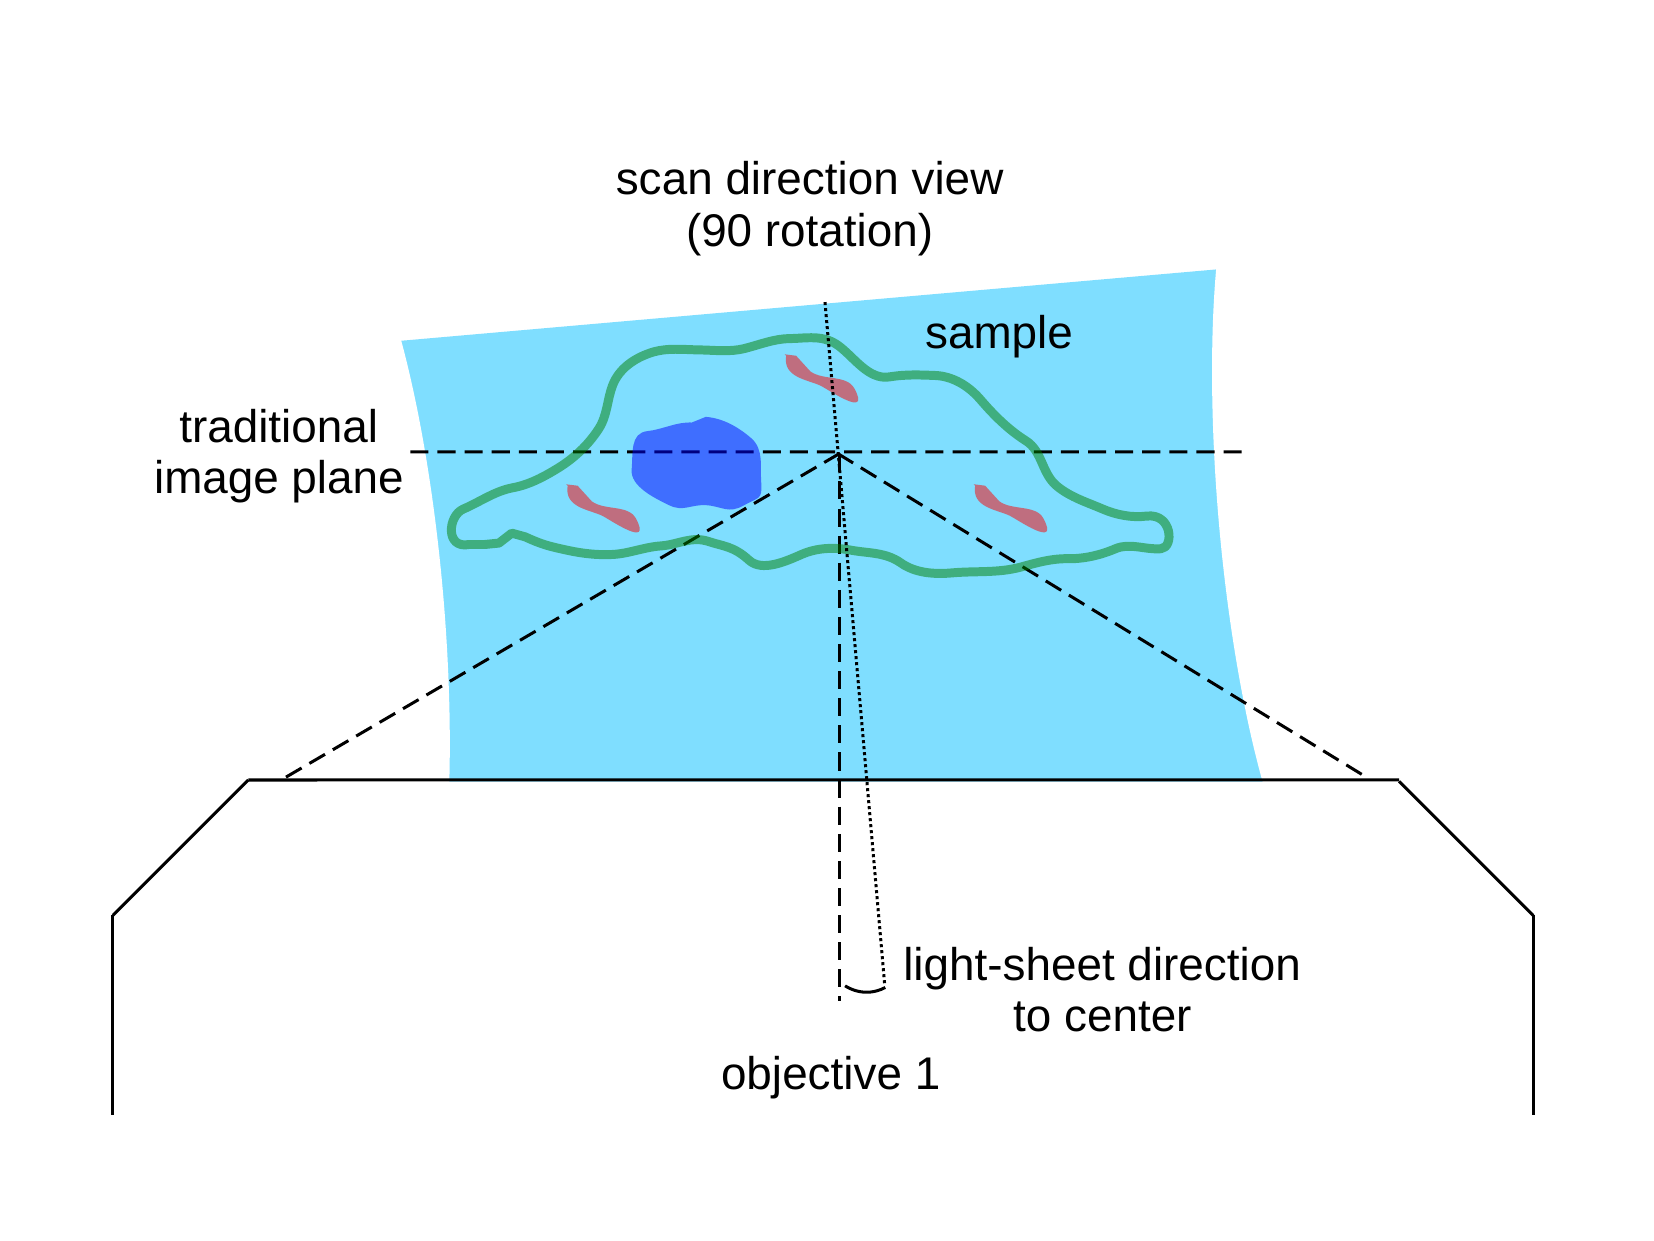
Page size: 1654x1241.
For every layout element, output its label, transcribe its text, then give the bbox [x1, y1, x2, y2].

text_box sample [882, 299, 1116, 381]
text_box light-sheet direction to center [888, 931, 1317, 1100]
text_box [0, 0, 1654, 1238]
text_box traditional image plane [132, 393, 426, 614]
text_box objective 1 [640, 1040, 1021, 1112]
text_box scan direction view (90 rotation) [581, 145, 1039, 315]
